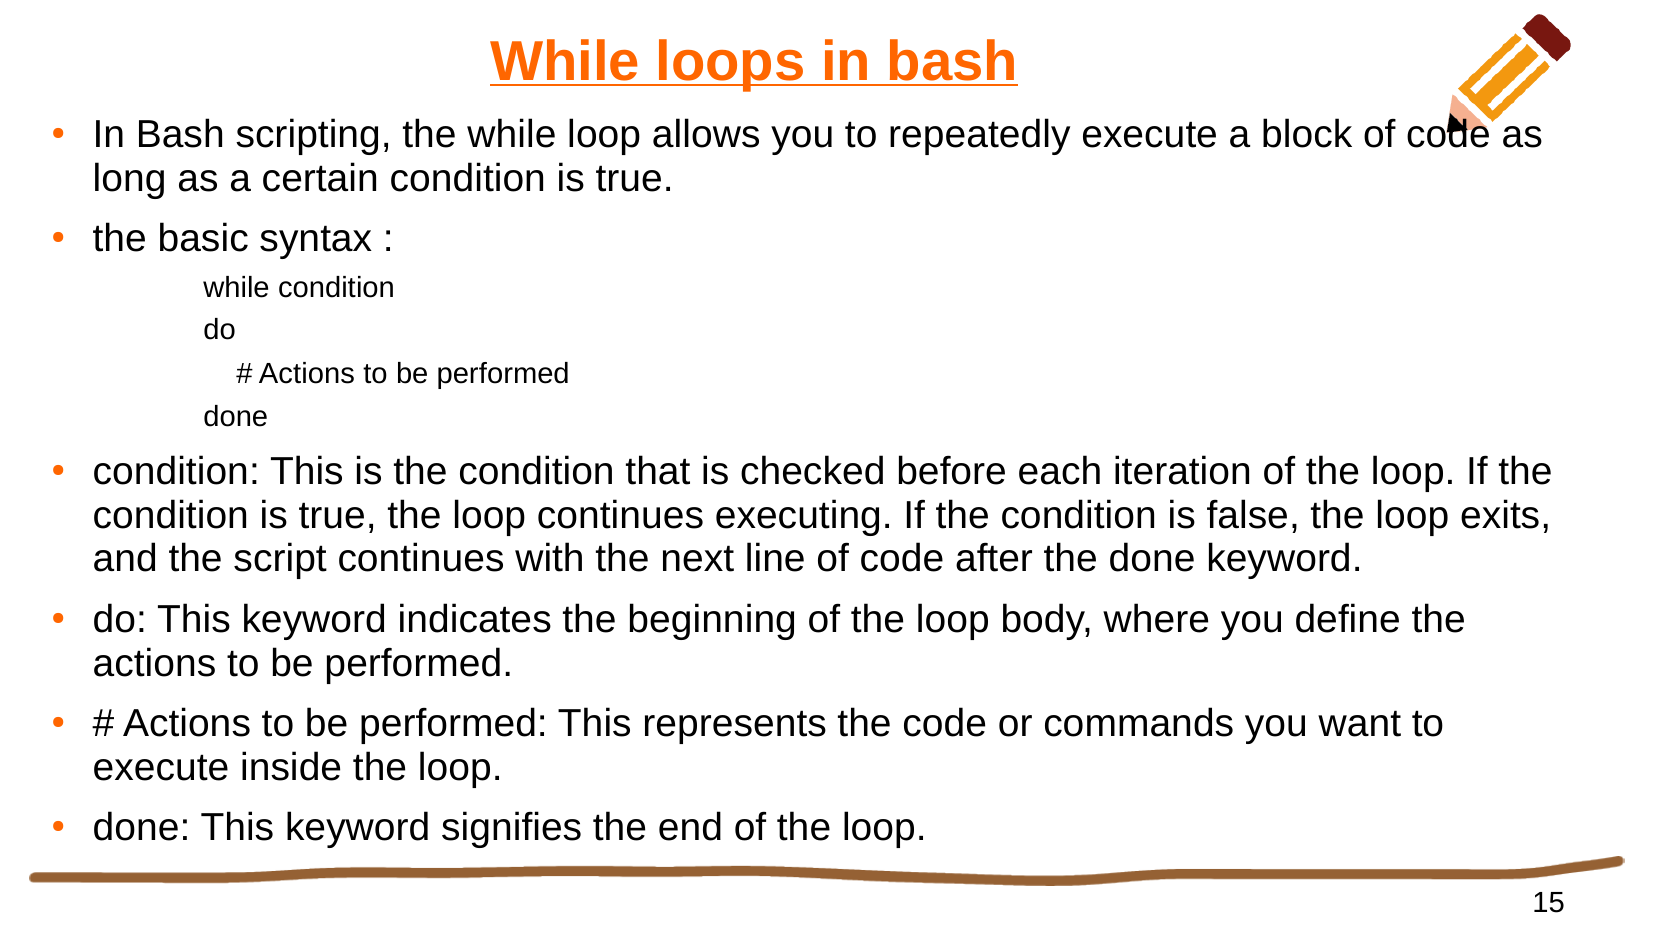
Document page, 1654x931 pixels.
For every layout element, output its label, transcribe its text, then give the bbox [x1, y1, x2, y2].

title While loops in bash [75, 9, 1434, 112]
list In Bash scripting, the while loop allows you to repeatedly execute a block of code as long as a certain condition is true. the basic syntax : while condition do # Actions to be performed done condition: This is the condition that is checked before each iteration of the loop. If the condition is true, the loop continues executing. If the condition is false, the loop exits, and the script continues with the next line of code after the done keyword. do: This keyword indicates the beginning of the loop body, where you define the actions to be performed. # Actions to be performed: This represents the code or commands you want to execute inside the loop. done: This keyword signifies the end of the loop. [37, 112, 1576, 857]
picture [1446, 14, 1571, 112]
picture [29, 856, 1625, 886]
